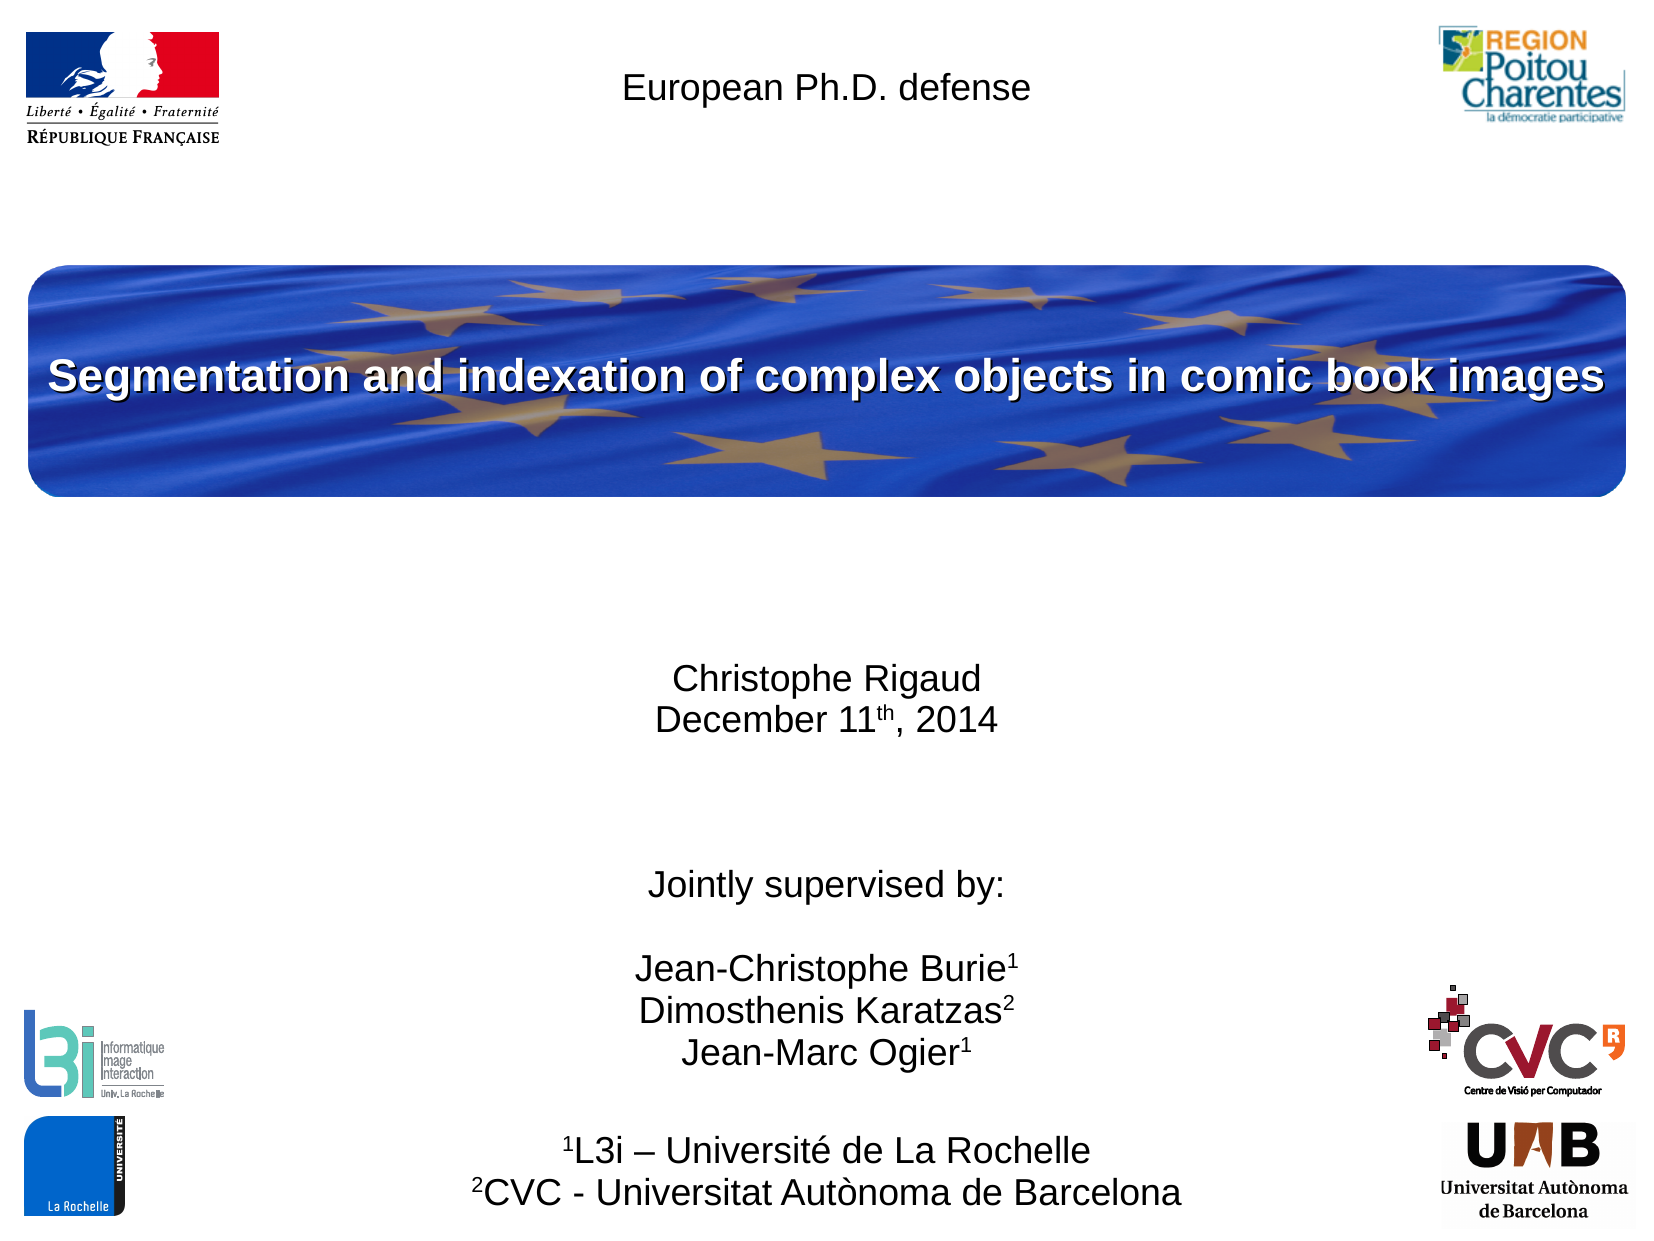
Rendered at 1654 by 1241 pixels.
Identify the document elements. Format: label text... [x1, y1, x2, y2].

text_box European Ph.D. defense [366, 59, 1288, 116]
picture [26, 32, 219, 146]
text_box 1L3i – Université de La Rochelle 2CVC - Universitat Autònoma de Barcelona [366, 1122, 1288, 1224]
chart [1441, 1122, 1636, 1229]
picture [24, 1116, 125, 1216]
picture [28, 409, 1626, 498]
picture [1432, 19, 1631, 130]
chart [1422, 980, 1627, 1099]
text_box Segmentation and indexation of complex objects in comic book images [17, 342, 1636, 409]
text_box Christophe Rigaud December 11th, 2014 [366, 649, 1288, 750]
text_box Jointly supervised by: Jean-Christophe Burie1 Dimosthenis Karatzas2 Jean-Marc Ogier1 [555, 856, 1099, 1086]
picture [28, 265, 1626, 342]
chart [24, 1009, 178, 1117]
